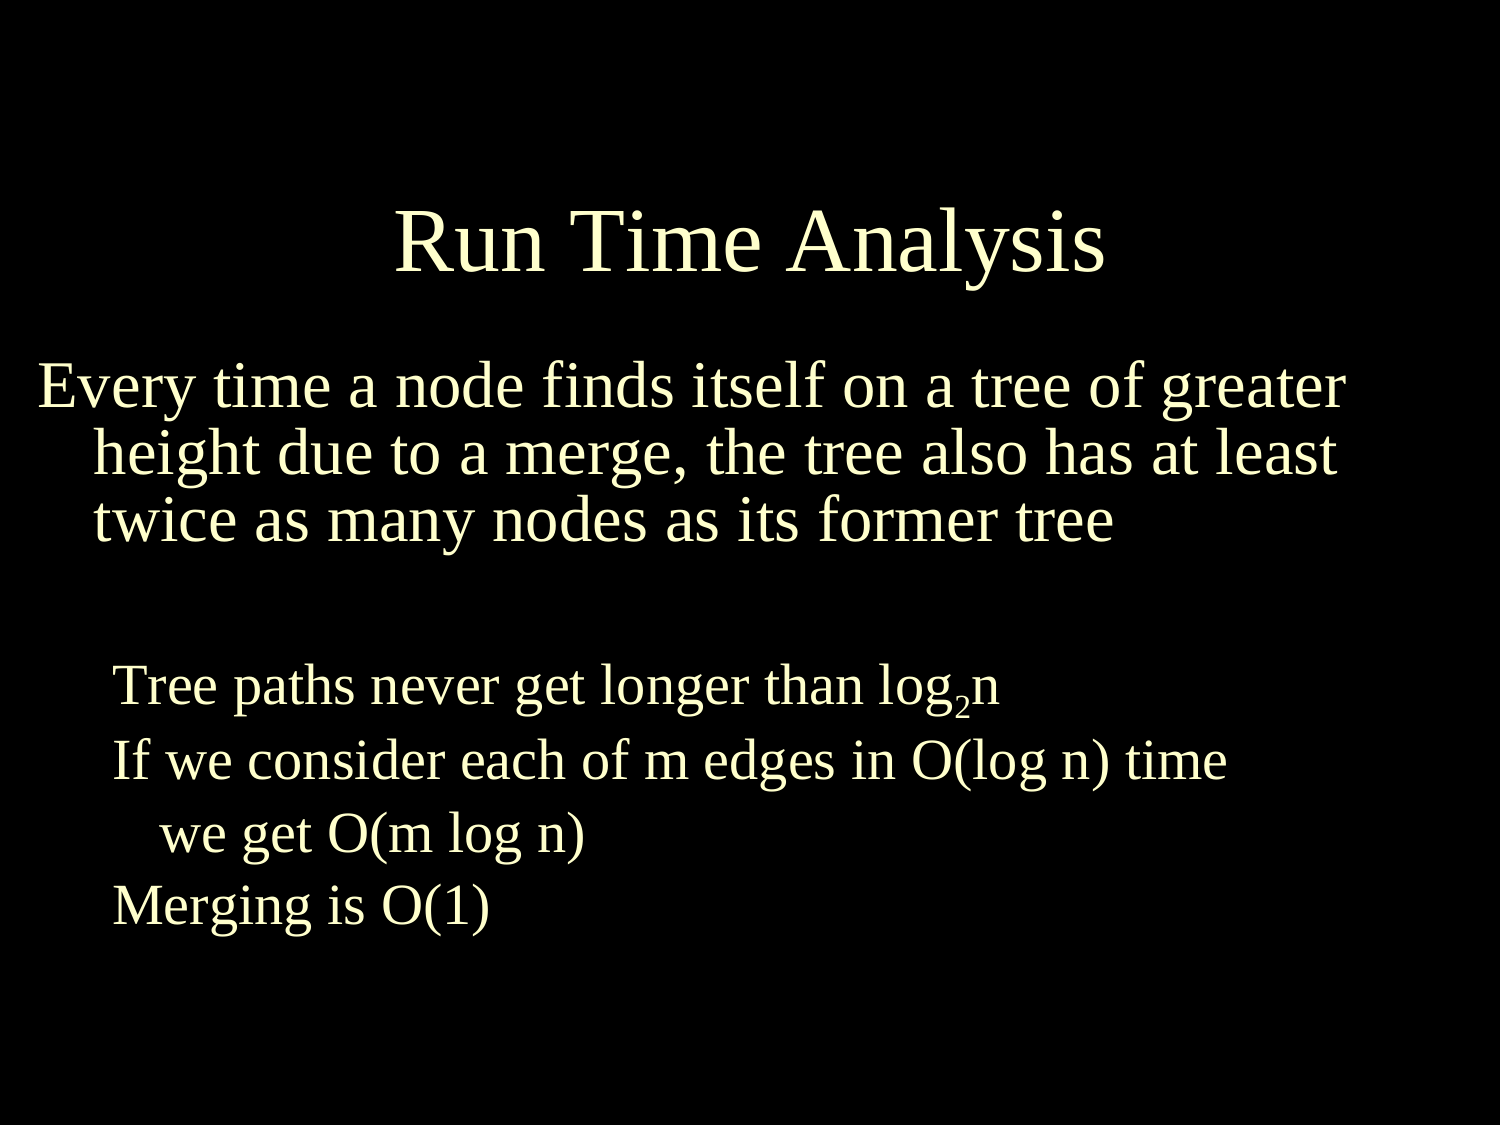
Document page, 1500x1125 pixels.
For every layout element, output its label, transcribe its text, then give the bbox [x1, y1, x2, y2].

title Run Time Analysis [22, 145, 1480, 336]
list Every time a node finds itself on a tree of greater height due to a merge, the tree also has at least twice as many nodes as its former tree Tree paths never get longer than log2n If we consider each of m edges in O(log n) time we get O(m log n) Merging is O(1) [22, 347, 1482, 1026]
